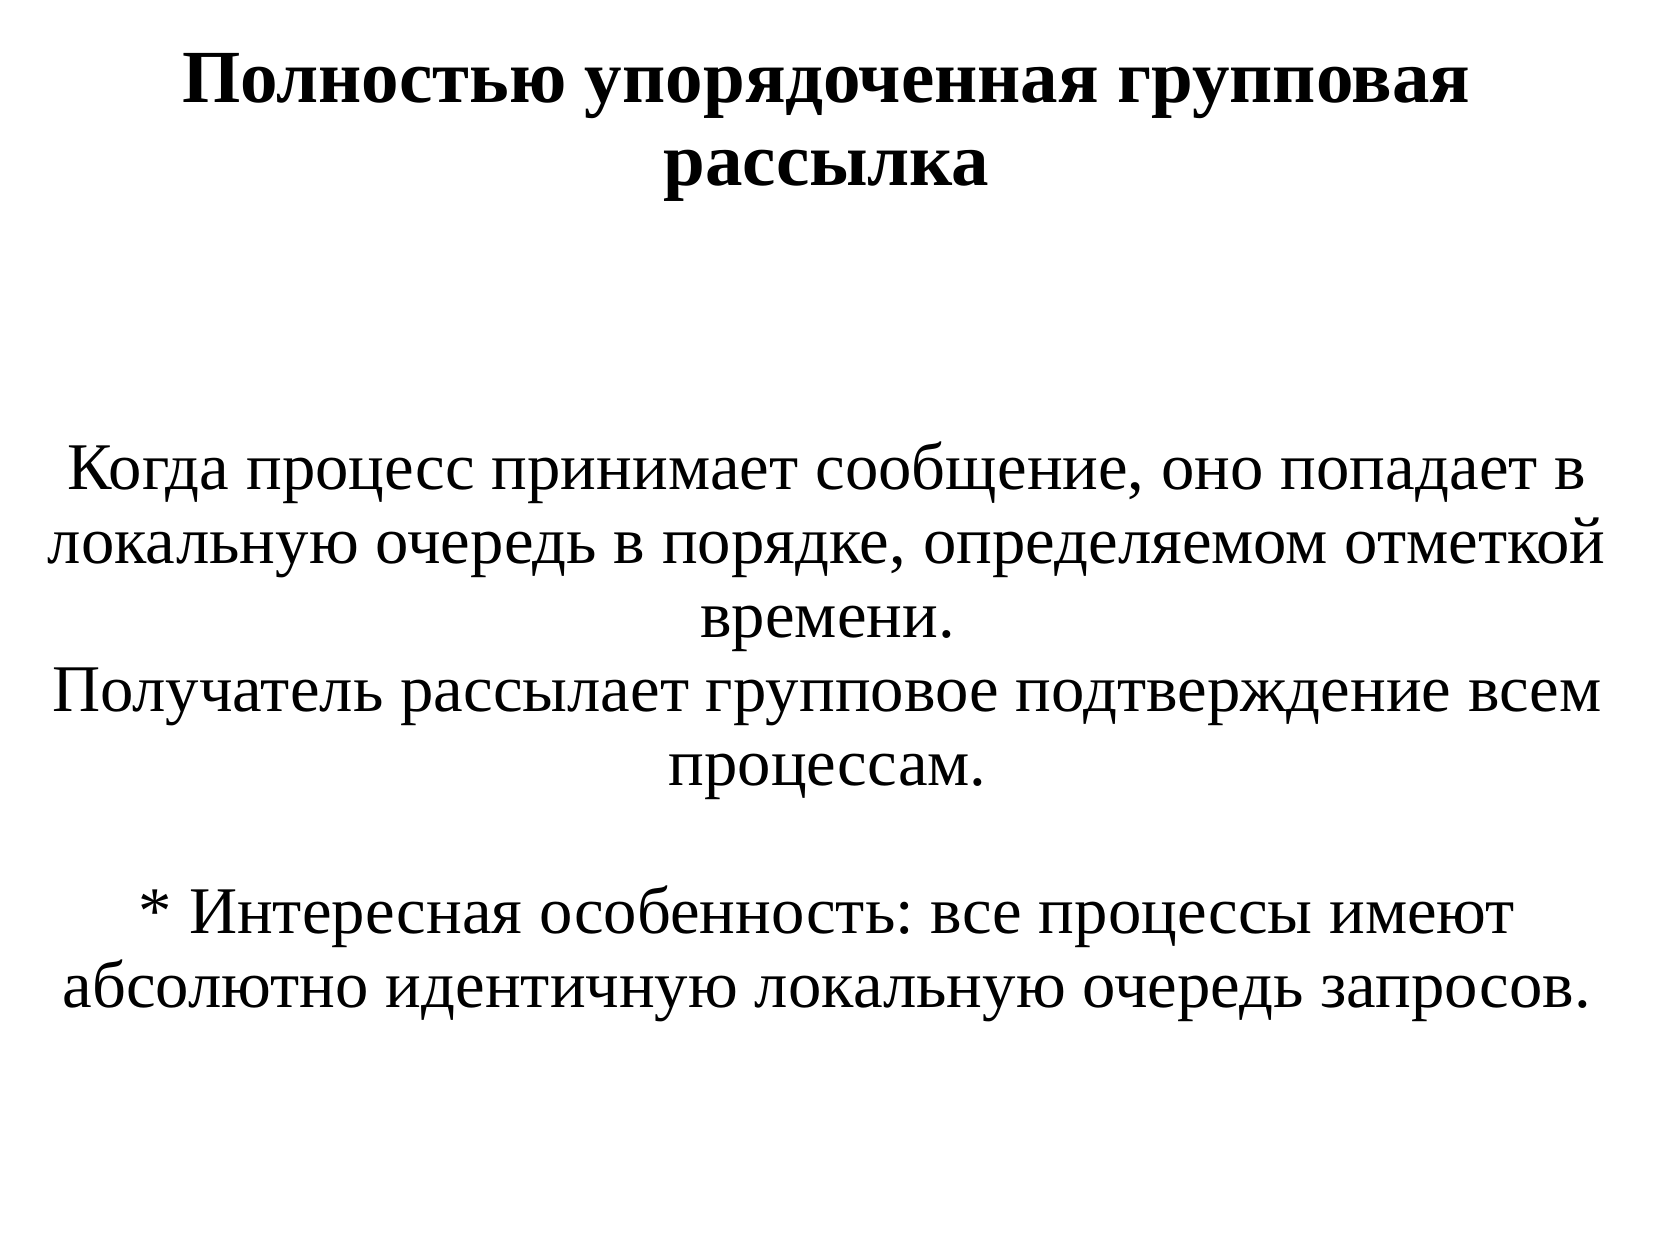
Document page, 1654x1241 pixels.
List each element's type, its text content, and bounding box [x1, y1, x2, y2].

title Полностью упорядоченная групповая рассылка [30, 27, 1624, 210]
subtitle Когда процесс принимает сообщение, оно попадает в локальную очередь в порядке, определяемом отметкой времени. Получатель рассылает групповое подтверждение всем процессам. * Интересная особенность: все процессы имеют абсолютно идентичную локальную очередь запросов. [30, 236, 1626, 1215]
